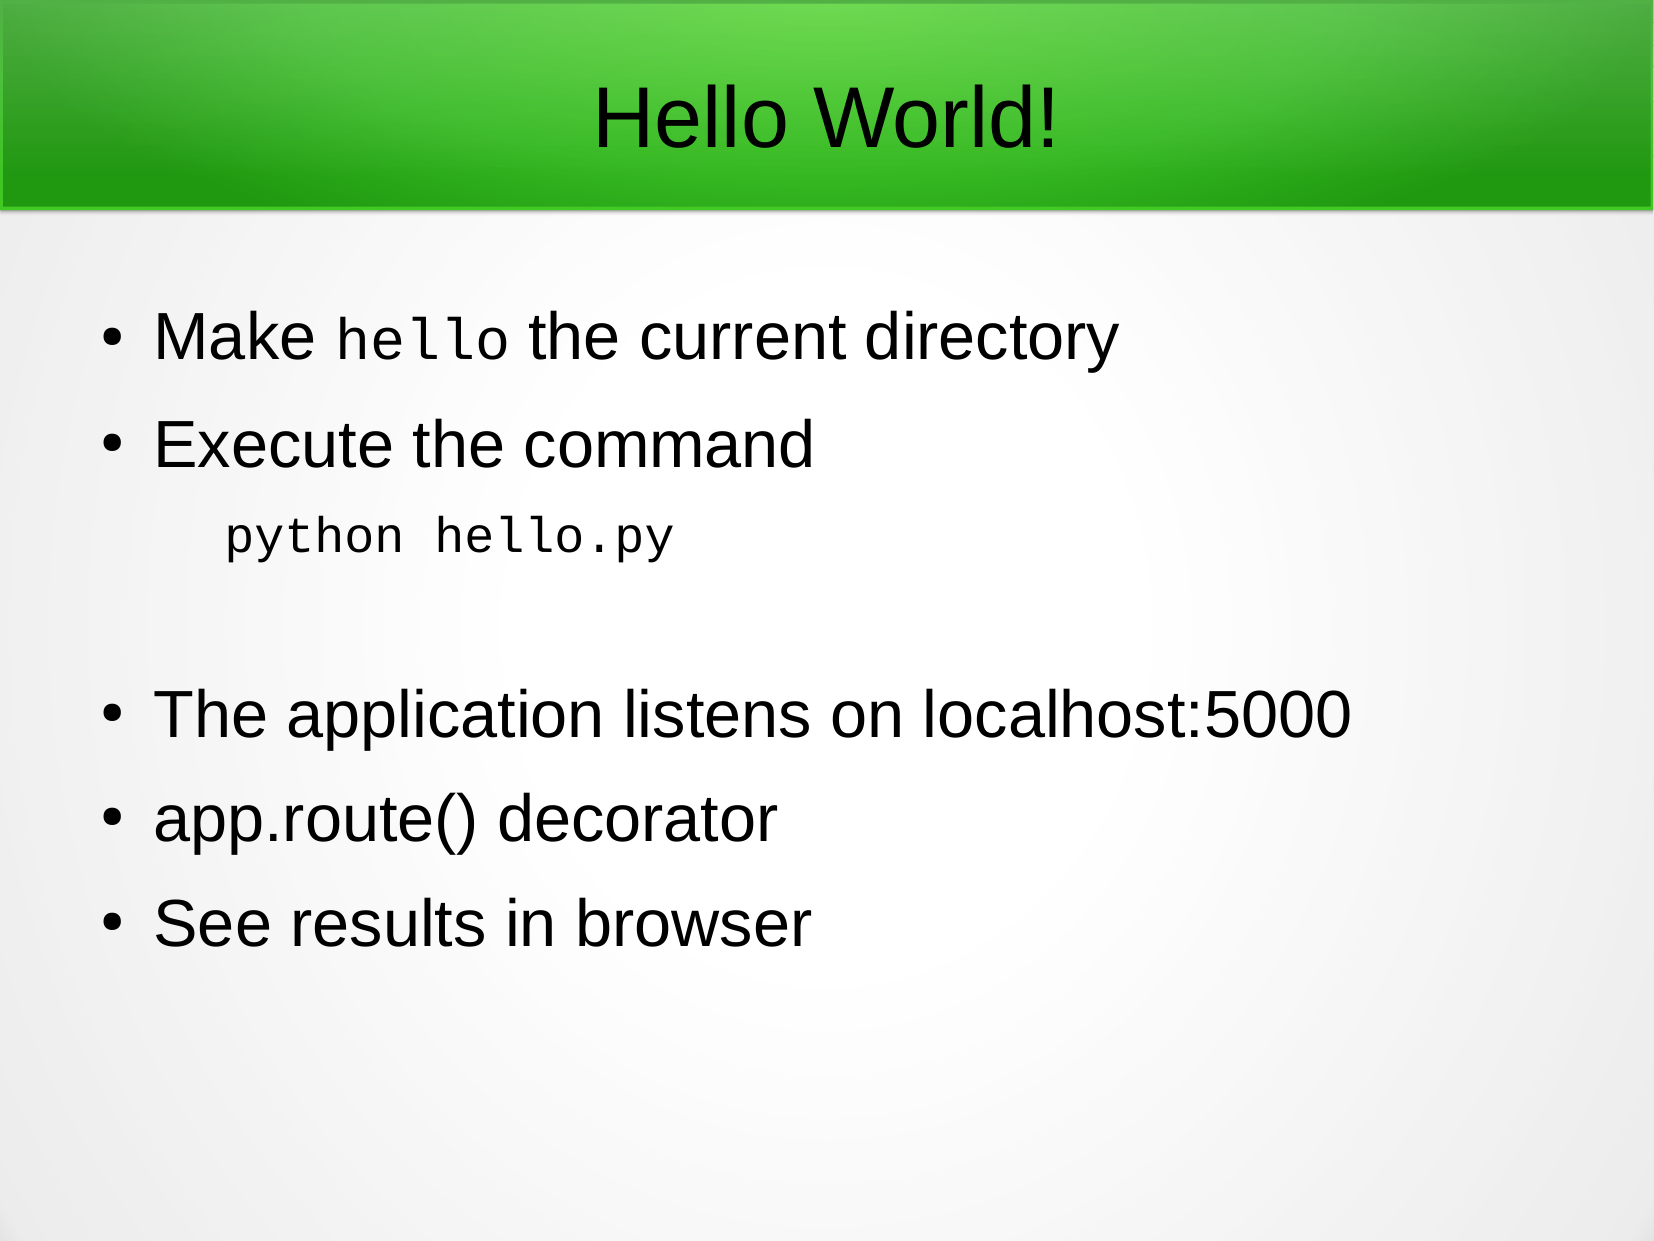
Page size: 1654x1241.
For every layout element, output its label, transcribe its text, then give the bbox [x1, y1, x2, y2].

list Make hello the current directory Execute the command python hello.py The application listens on localhost:5000 app.route() decorator See results in browser [82, 299, 1571, 1019]
title Hello World! [82, 47, 1571, 189]
